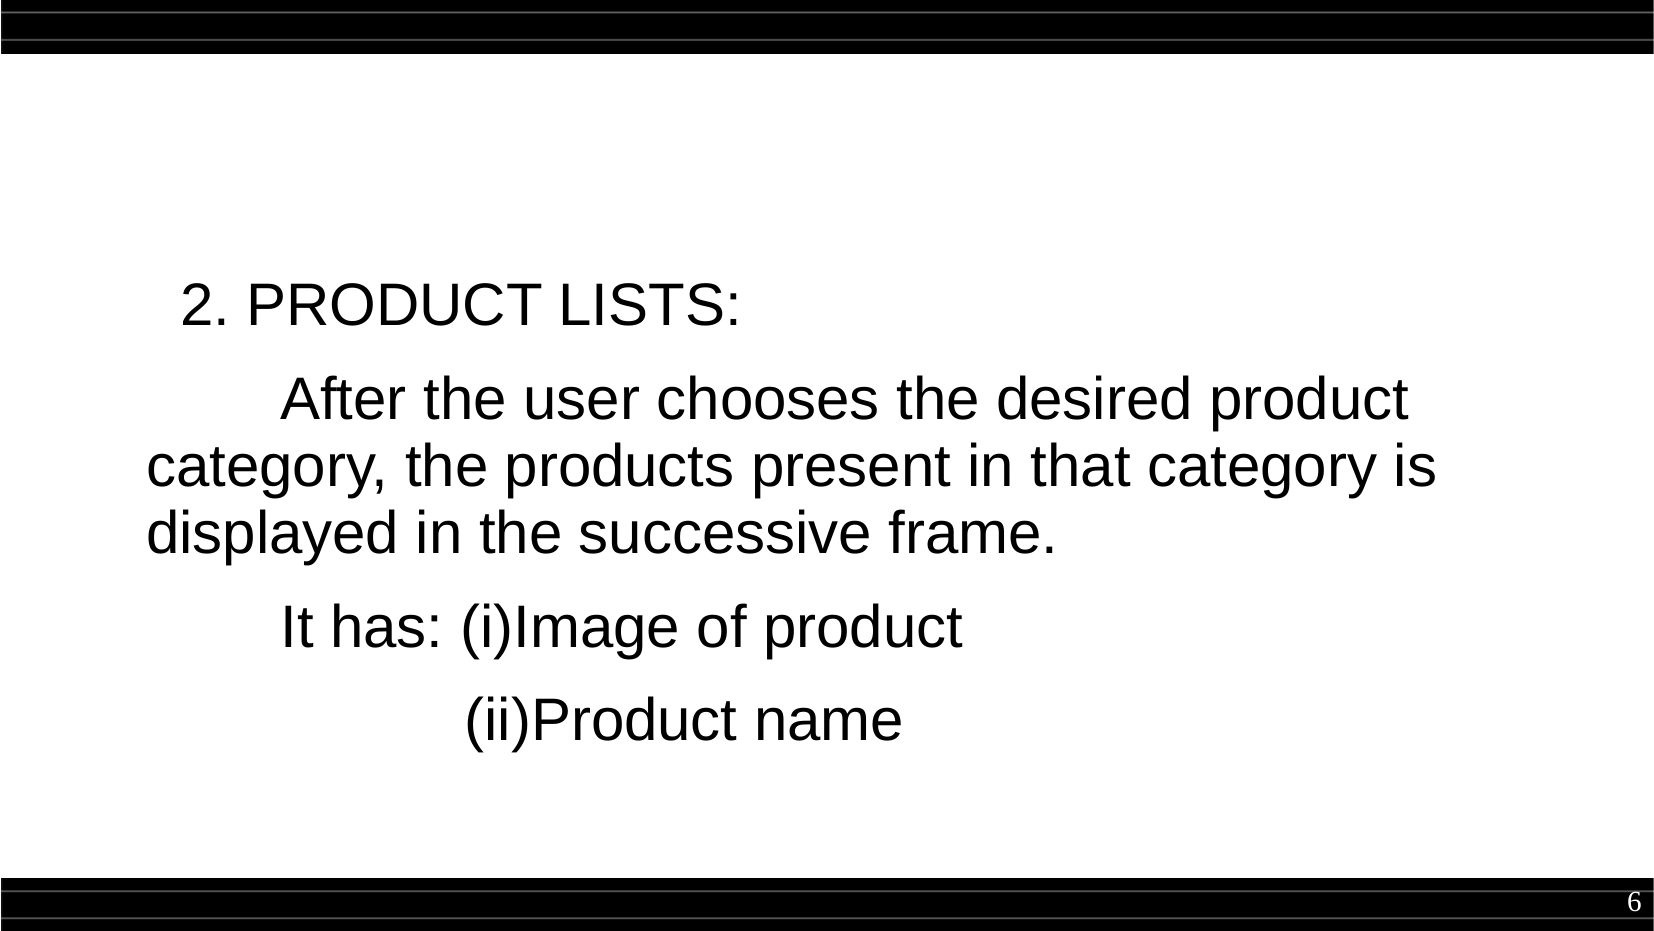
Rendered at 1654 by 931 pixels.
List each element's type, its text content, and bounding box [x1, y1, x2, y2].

picture [1, 878, 1654, 931]
picture [1, 0, 1654, 54]
list 2. PRODUCT LISTS: After the user chooses the desired product category, the products present in that category is displayed in the successive frame. It has: (i)Image of product (ii)Product name [82, 271, 1571, 758]
